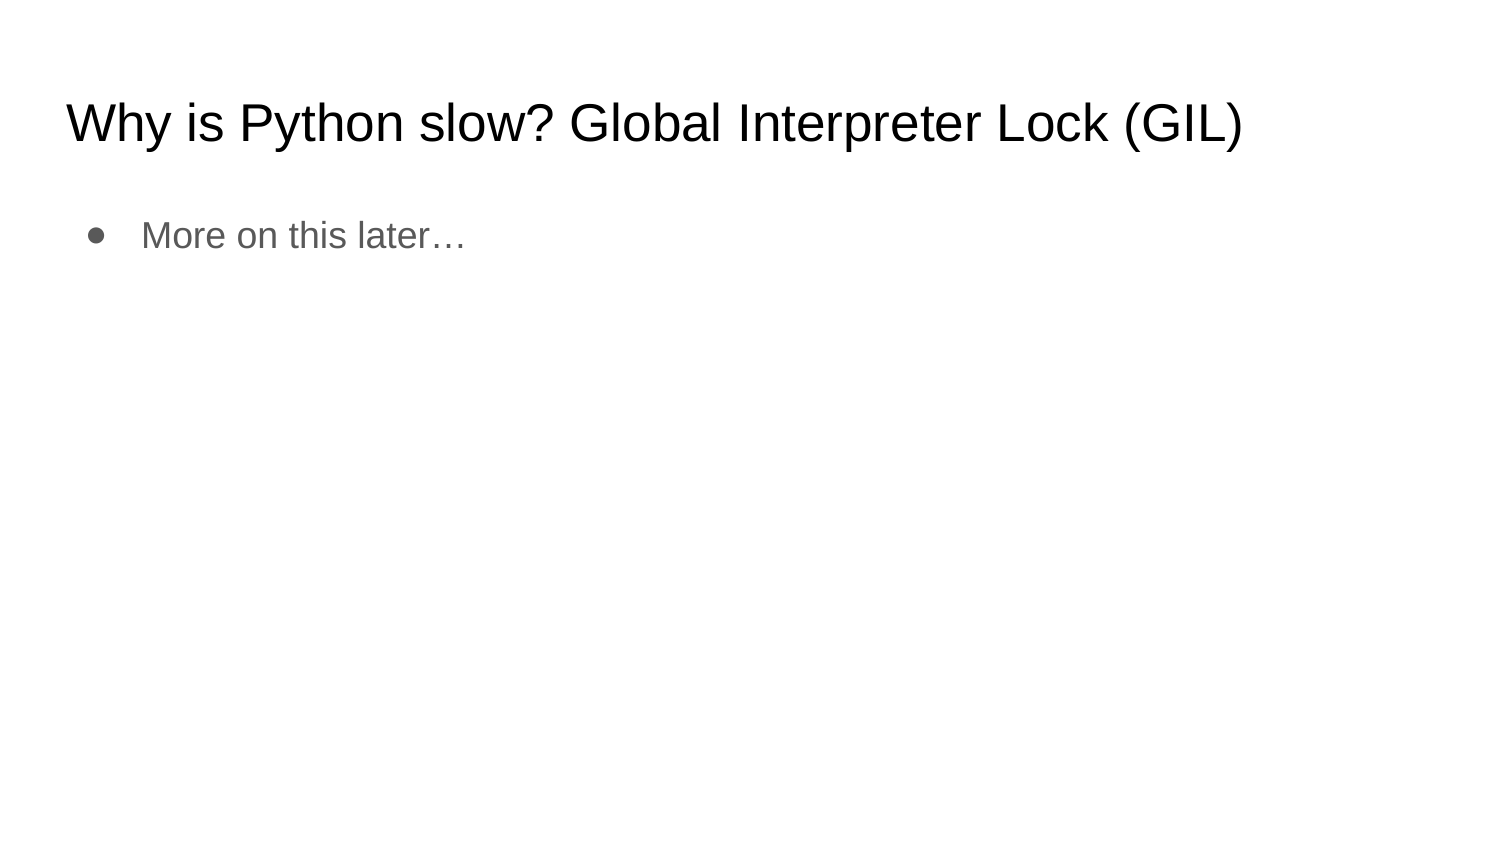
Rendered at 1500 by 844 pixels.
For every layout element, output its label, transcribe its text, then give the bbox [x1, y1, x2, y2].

title Why is Python slow? Global Interpreter Lock (GIL) [51, 72, 1449, 167]
list More on this later… [51, 189, 1449, 750]
